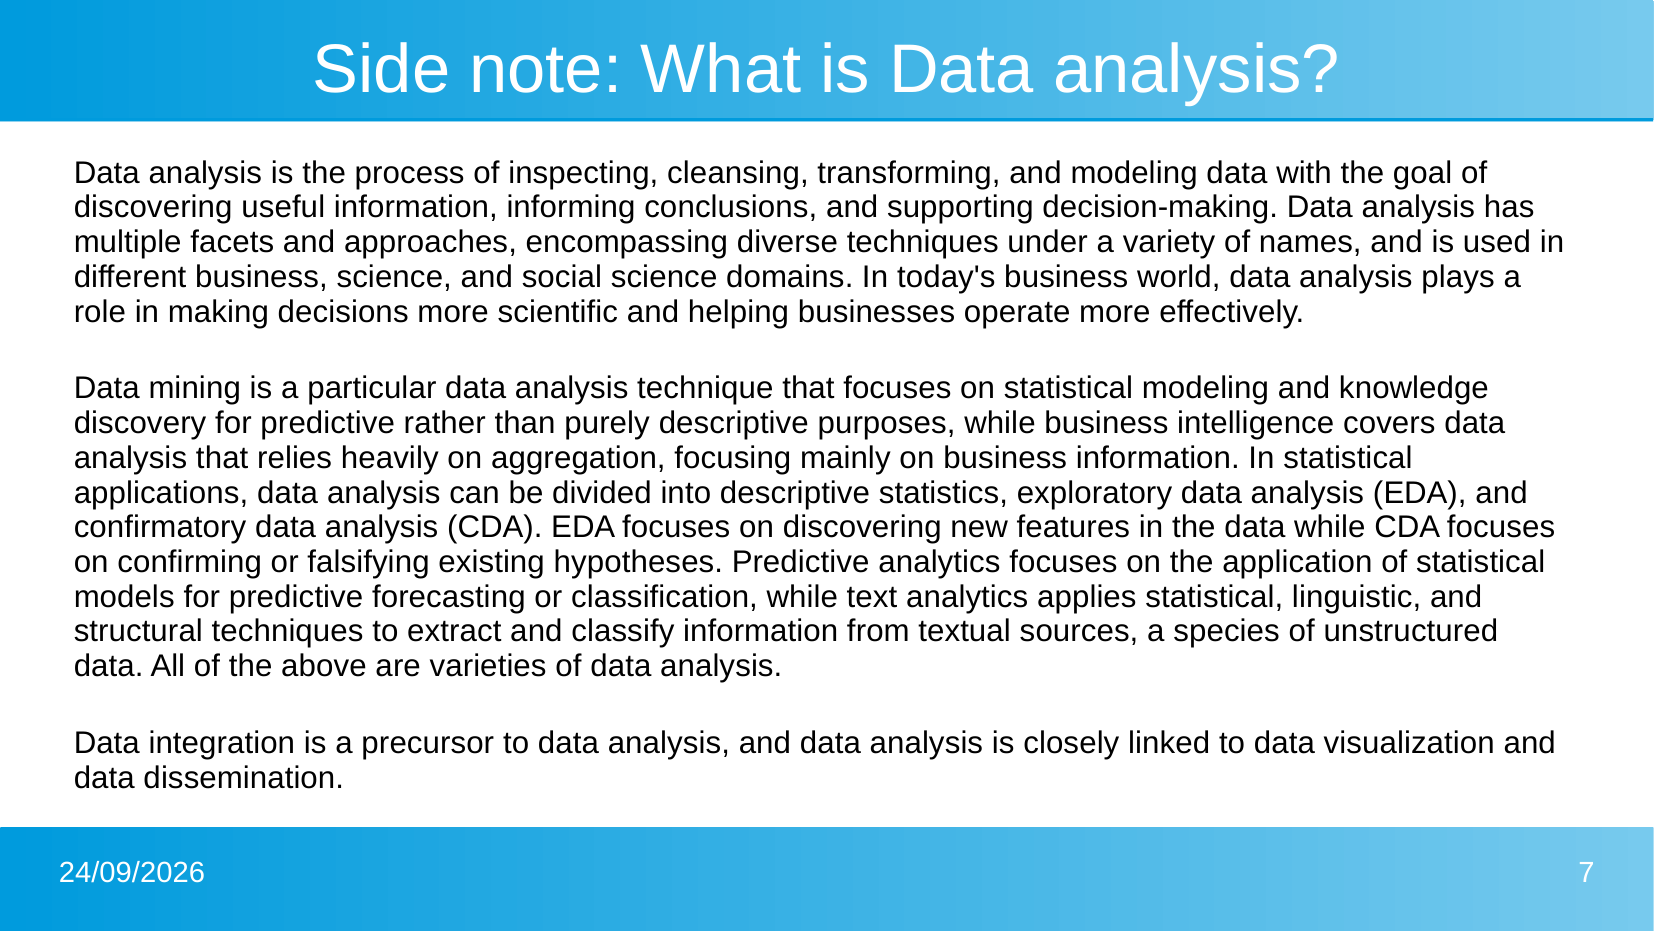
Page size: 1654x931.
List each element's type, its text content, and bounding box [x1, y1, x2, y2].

title Side note: What is Data analysis? [59, 29, 1595, 108]
text_box Data analysis is the process of inspecting, cleansing, transforming, and modeling data with the goal of discovering useful information, informing conclusions, and supporting decision-making. Data analysis has multiple facets and approaches, encompassing diverse techniques under a variety of names, and is used in different business, science, and social science domains. In today's business world, data analysis plays a role in making decisions more scientific and helping businesses operate more effectively. Data mining is a particular data analysis technique that focuses on statistical modeling and knowledge discovery for predictive rather than purely descriptive purposes, while business intelligence covers data analysis that relies heavily on aggregation, focusing mainly on business information. In statistical applications, data analysis can be divided into descriptive statistics, exploratory data analysis (EDA), and confirmatory data analysis (CDA). EDA focuses on discovering new features in the data while CDA focuses on confirming or falsifying existing hypotheses. Predictive analytics focuses on the application of statistical models for predictive forecasting or classification, while text analytics applies statistical, linguistic, and structural techniques to extract and classify information from textual sources, a species of unstructured data. All of the above are varieties of data analysis. Data integration is a precursor to data analysis, and data analysis is closely linked to data visualization and data dissemination. [59, 147, 1595, 803]
